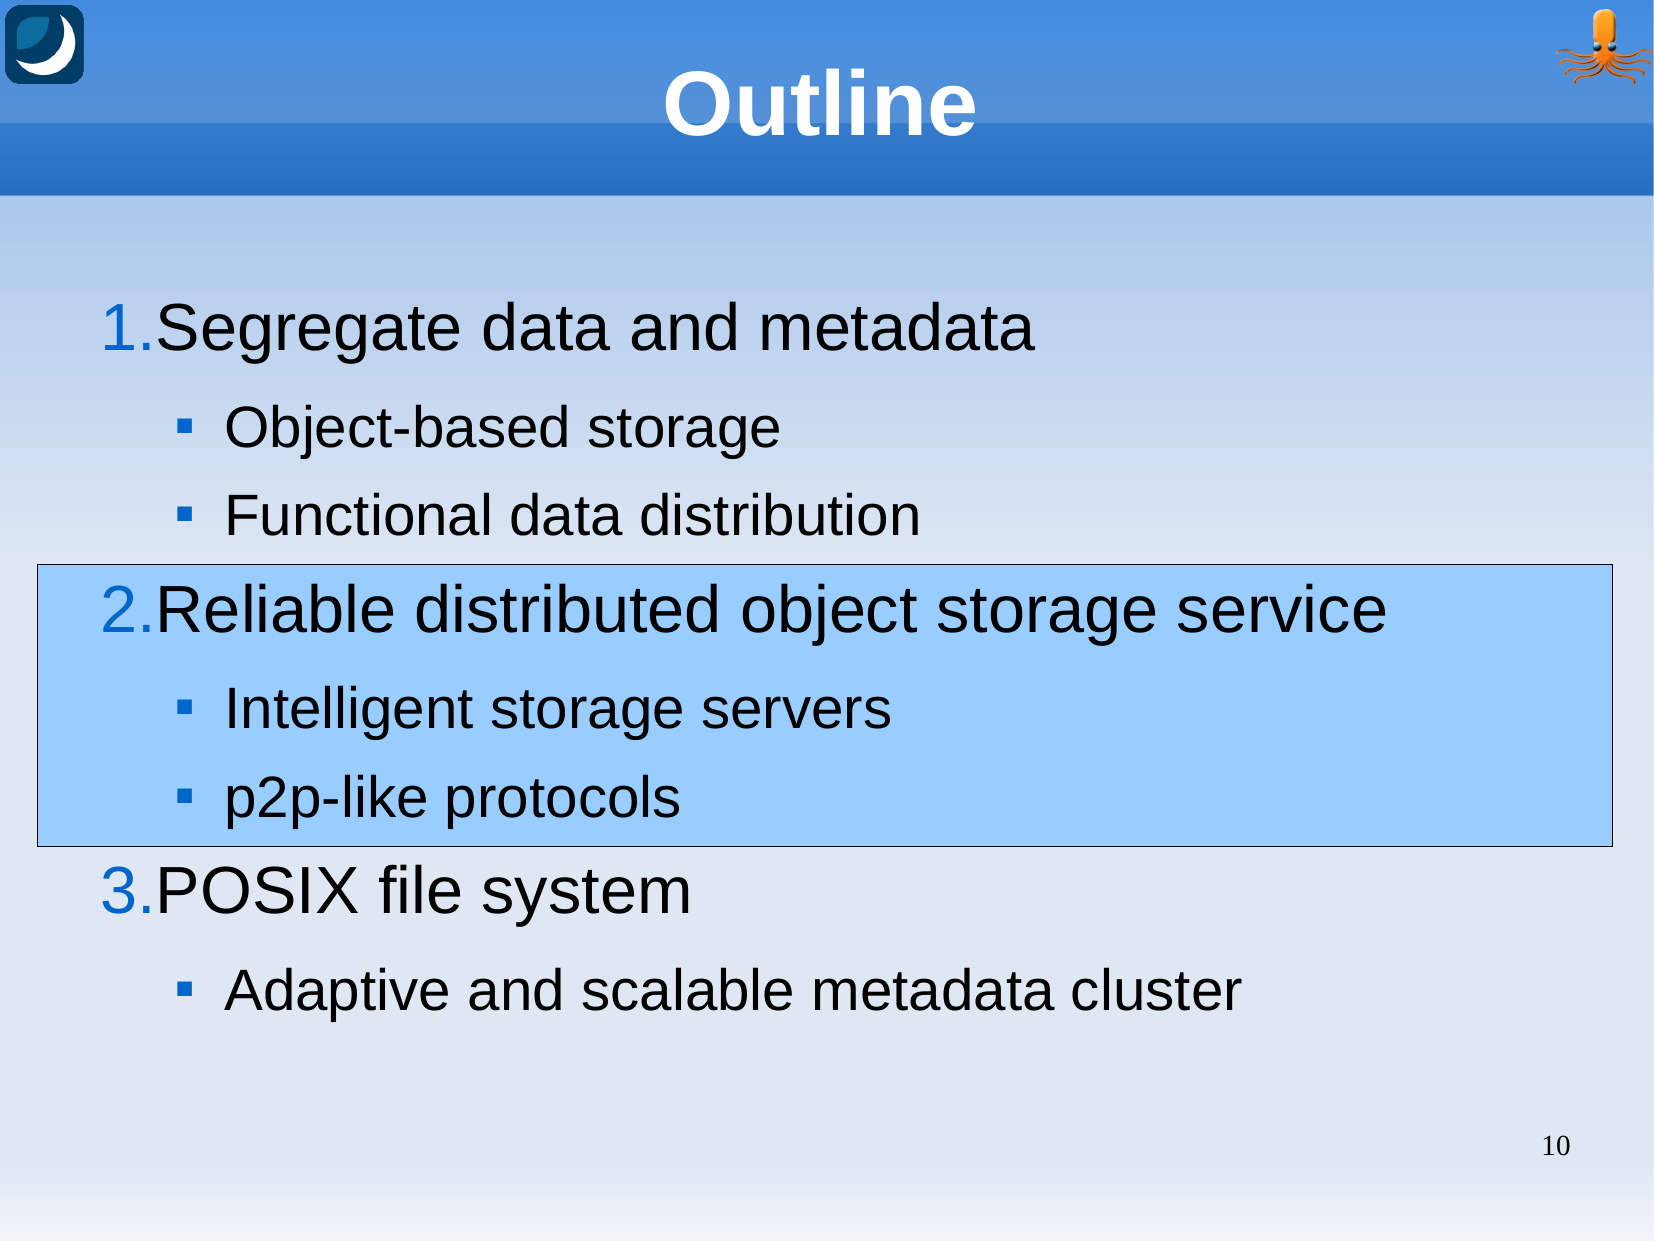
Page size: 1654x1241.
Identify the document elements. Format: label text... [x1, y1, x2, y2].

text_box [37, 564, 82, 847]
list Segregate data and metadata Object-based storage Functional data distribution Reliable distributed object storage service Intelligent storage servers p2p-like protocols POSIX file system Adaptive and scalable metadata cluster [82, 290, 1571, 1094]
picture [0, 0, 1654, 1241]
text_box [1571, 564, 1613, 847]
title Outline [76, 0, 1565, 208]
